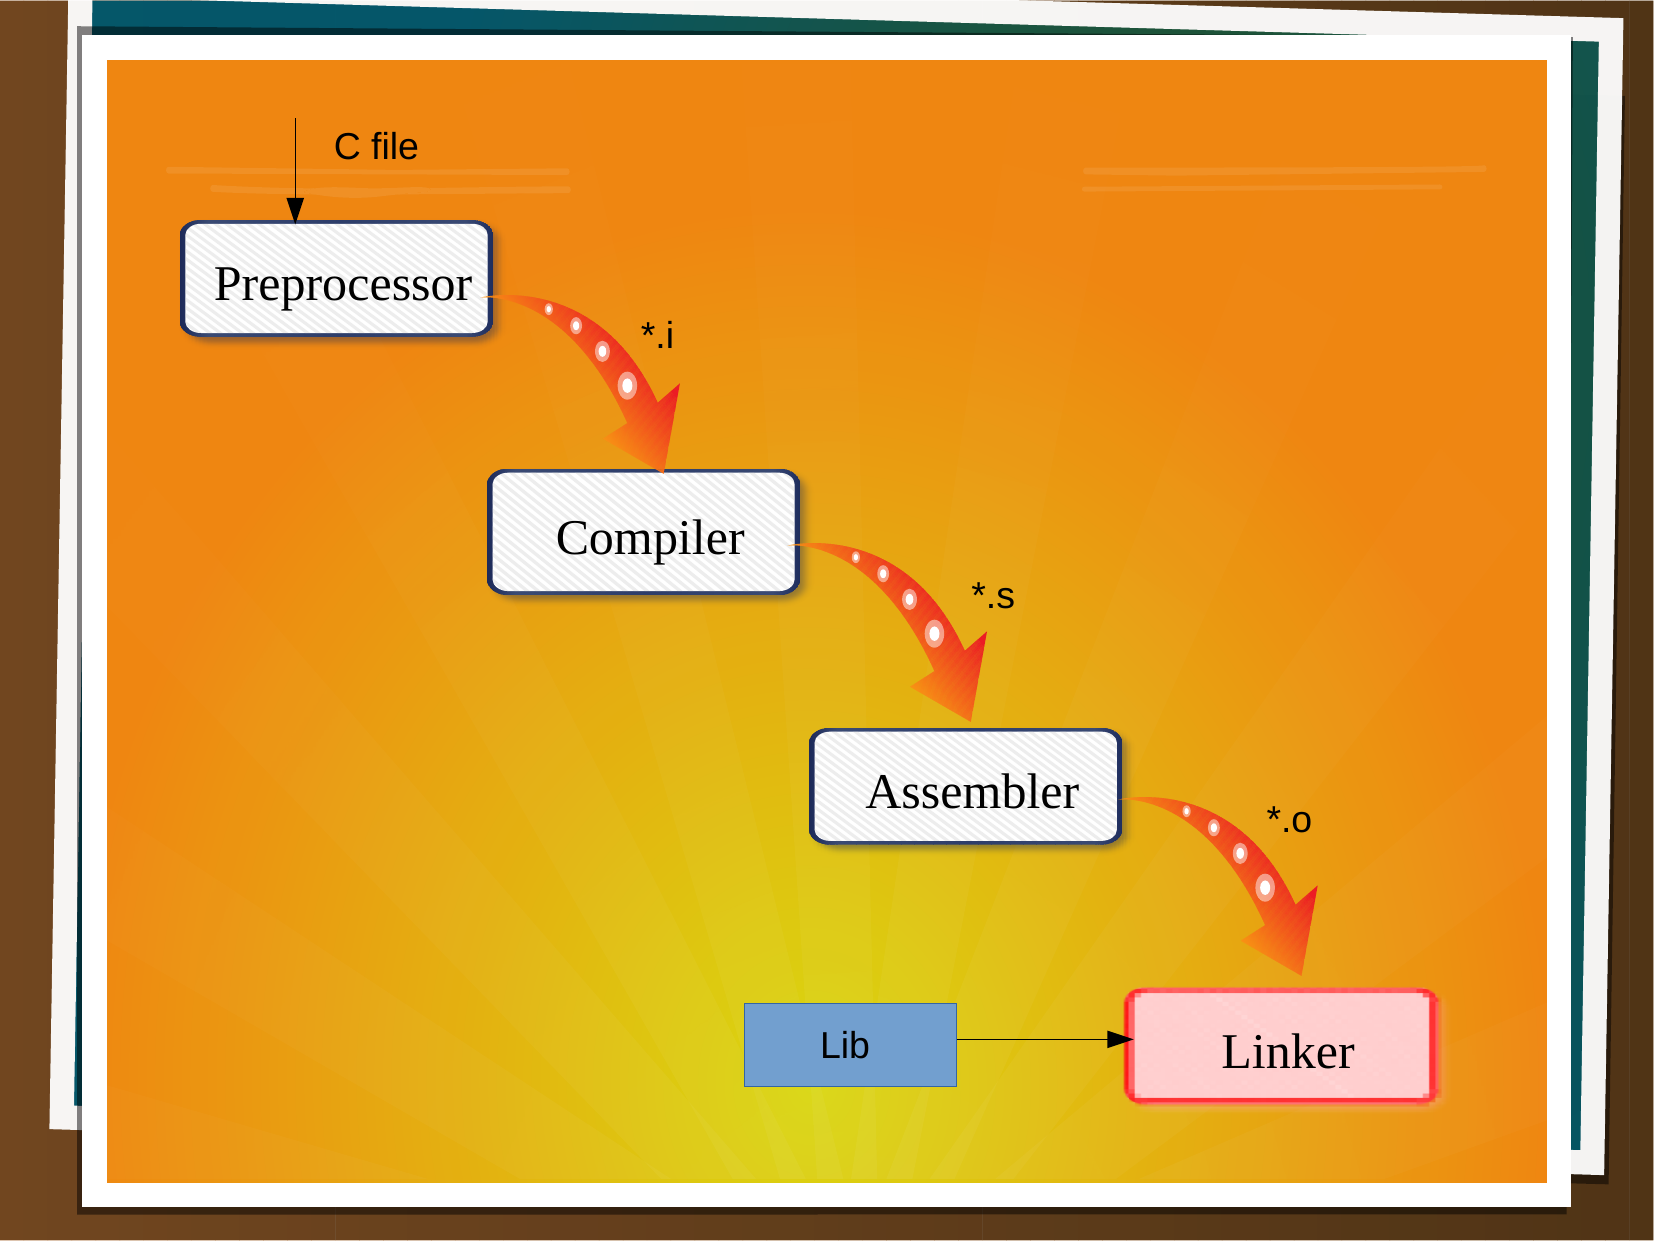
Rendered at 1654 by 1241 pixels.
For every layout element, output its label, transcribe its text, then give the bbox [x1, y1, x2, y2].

text_box Lib [744, 1003, 957, 1087]
text_box *.i [625, 307, 827, 364]
picture [165, 212, 1467, 1123]
text_box *.o [1251, 791, 1359, 849]
text_box C file [318, 118, 579, 175]
text_box *.s [956, 566, 1099, 624]
